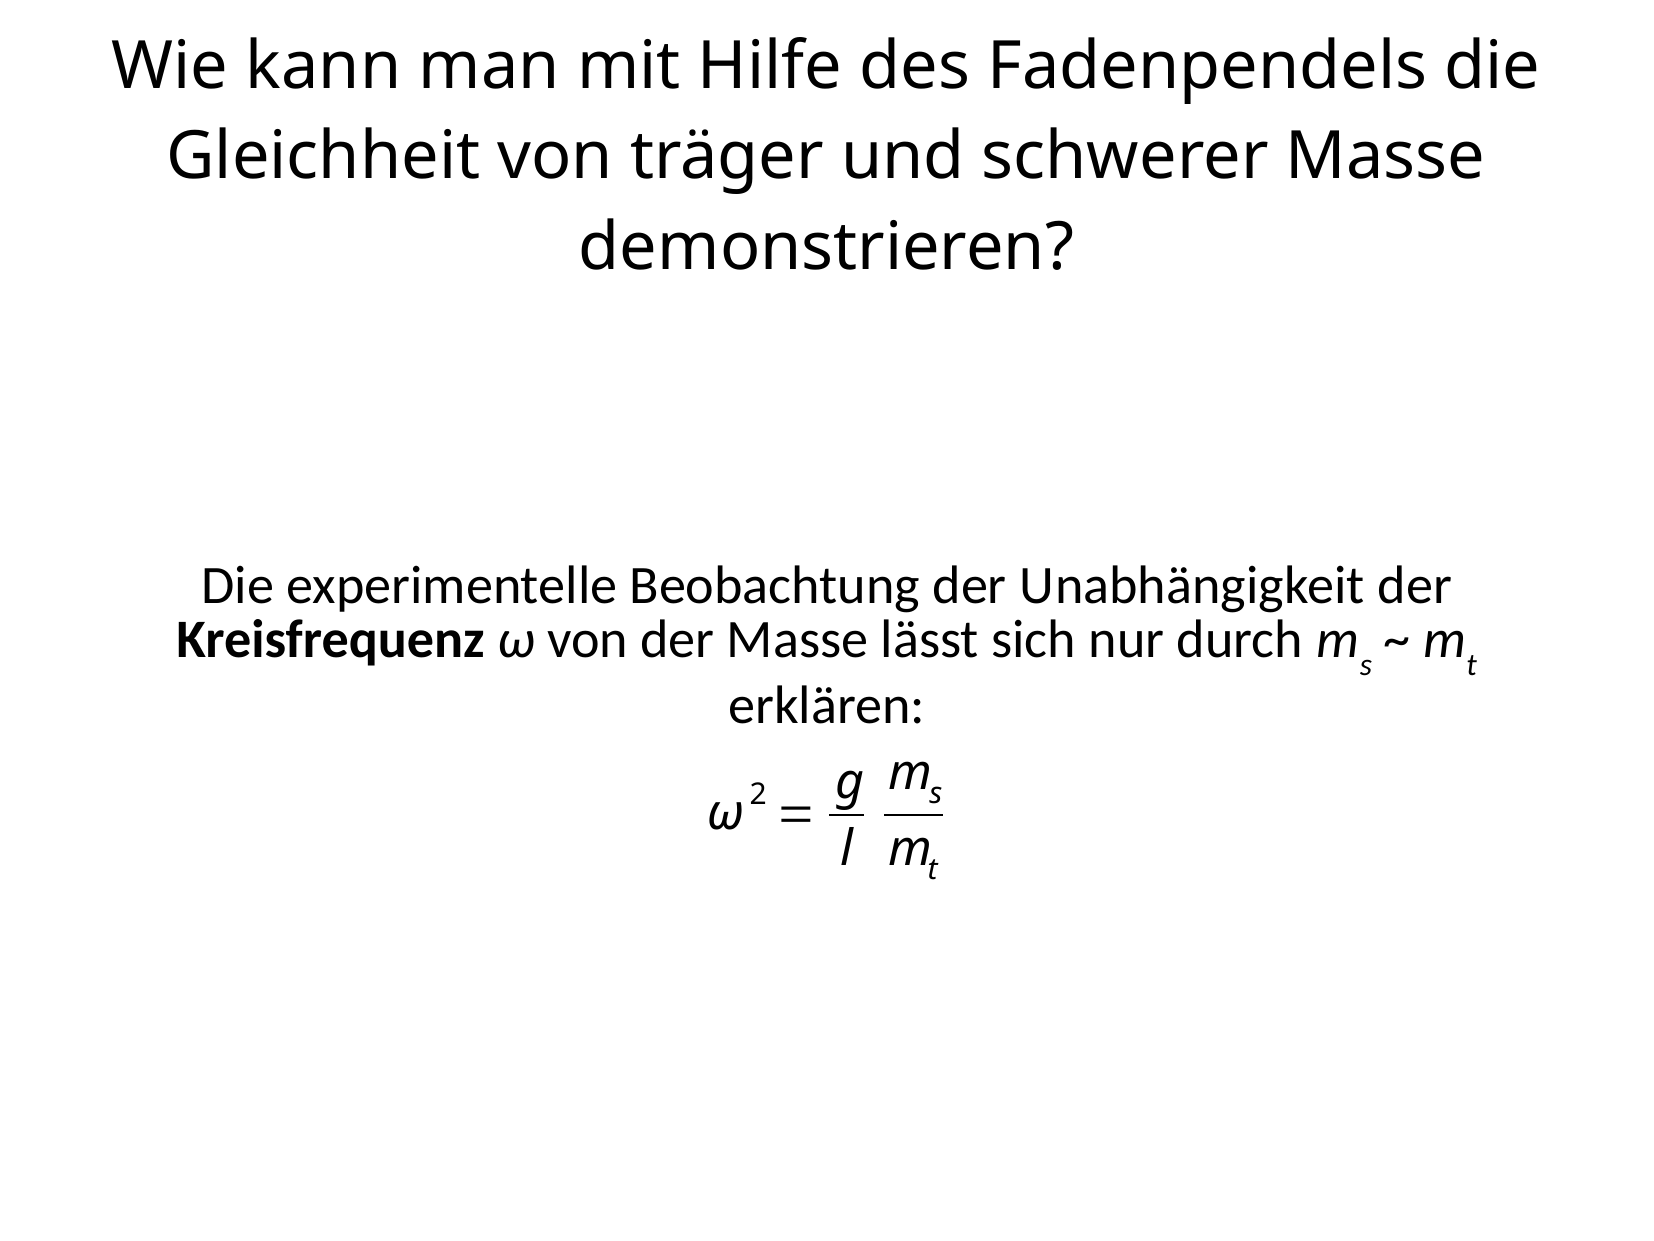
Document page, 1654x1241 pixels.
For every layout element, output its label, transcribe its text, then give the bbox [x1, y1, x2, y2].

chart [701, 742, 953, 888]
title Wie kann man mit Hilfe des Fadenpendels die Gleichheit von träger und schwerer Masse demonstrieren? [82, 19, 1571, 287]
subtitle Die experimentelle Beobachtung der Unabhängigkeit der Kreisfrequenz ω von der Masse lässt sich nur durch ms ~ mt erklären: [82, 290, 1571, 1010]
